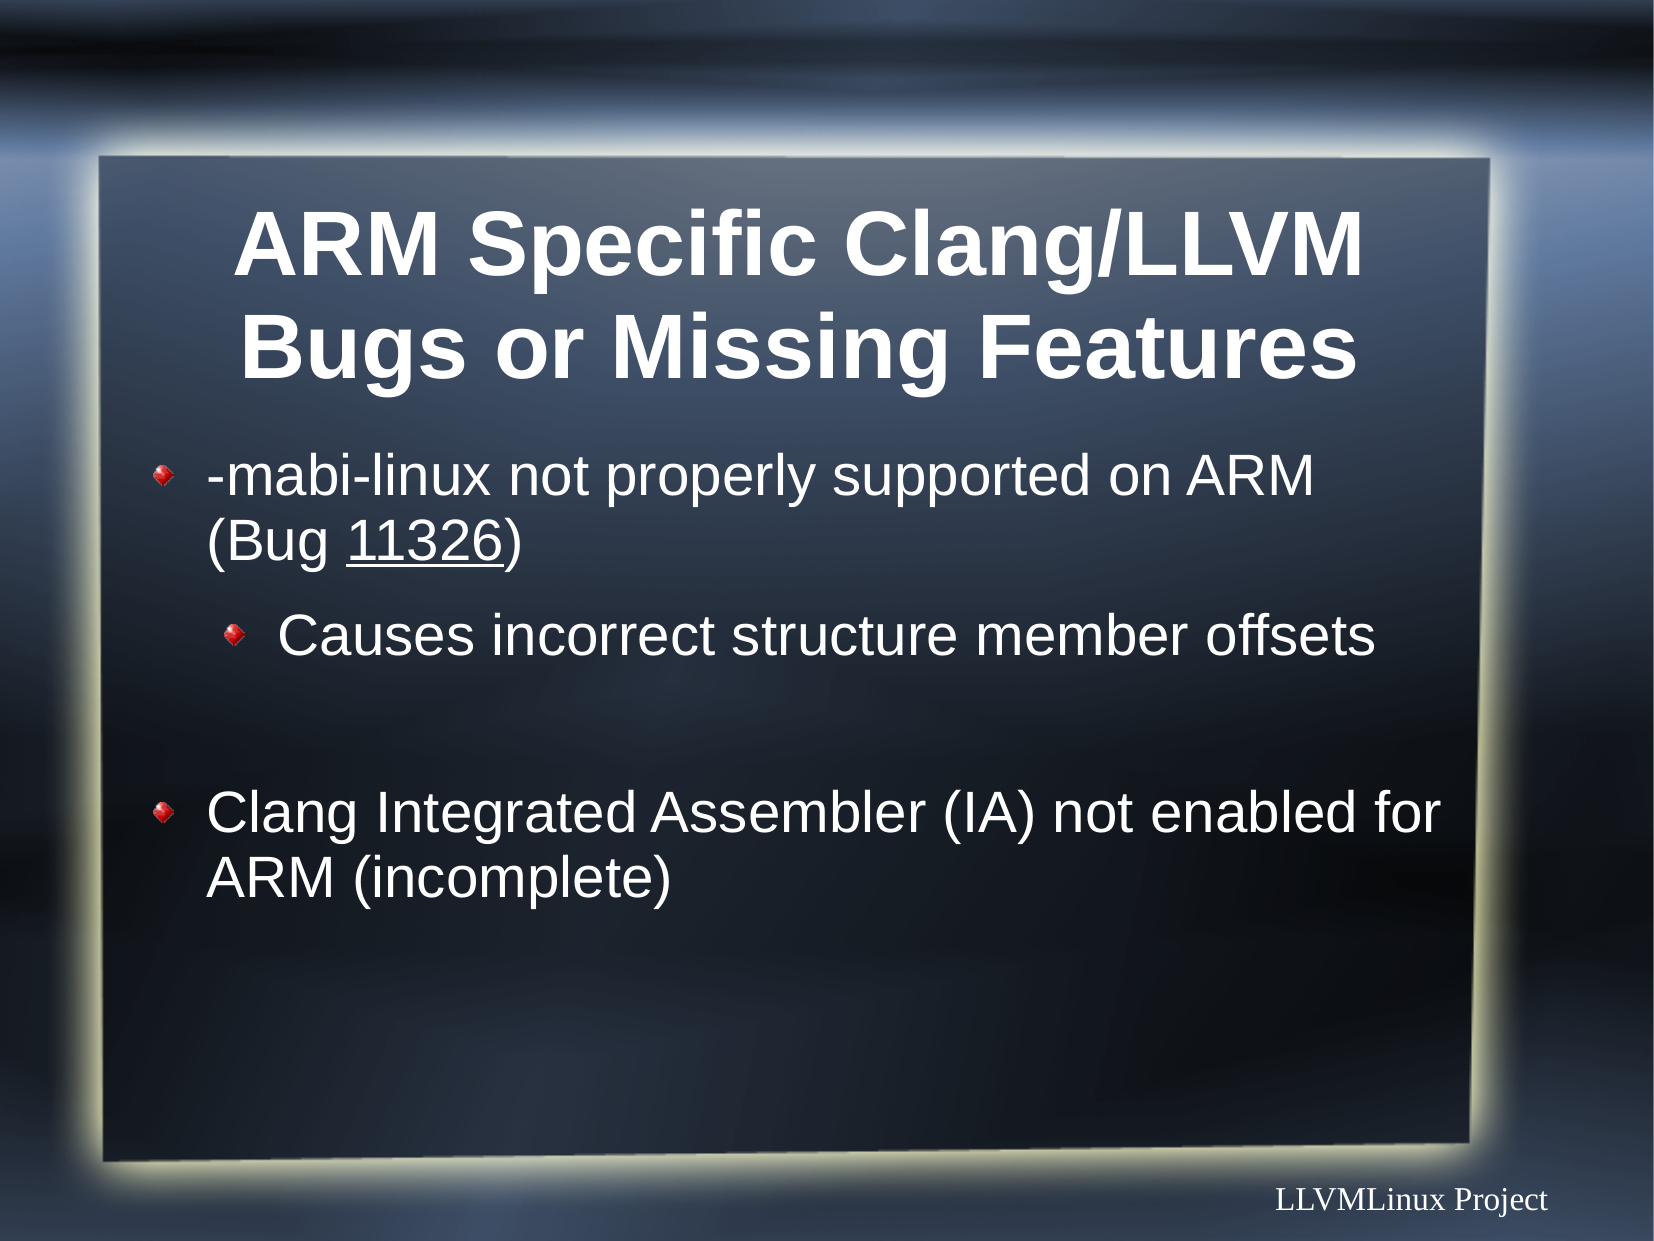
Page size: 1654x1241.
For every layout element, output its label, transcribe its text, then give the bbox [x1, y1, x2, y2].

title ARM Specific Clang/LLVM Bugs or Missing Features [124, 177, 1477, 414]
picture [0, 0, 1654, 1241]
list -mabi-linux not properly supported on ARM (Bug 11326) Causes incorrect structure member offsets Clang Integrated Assembler (IA) not enabled for ARM (incomplete) [135, 442, 1447, 1152]
